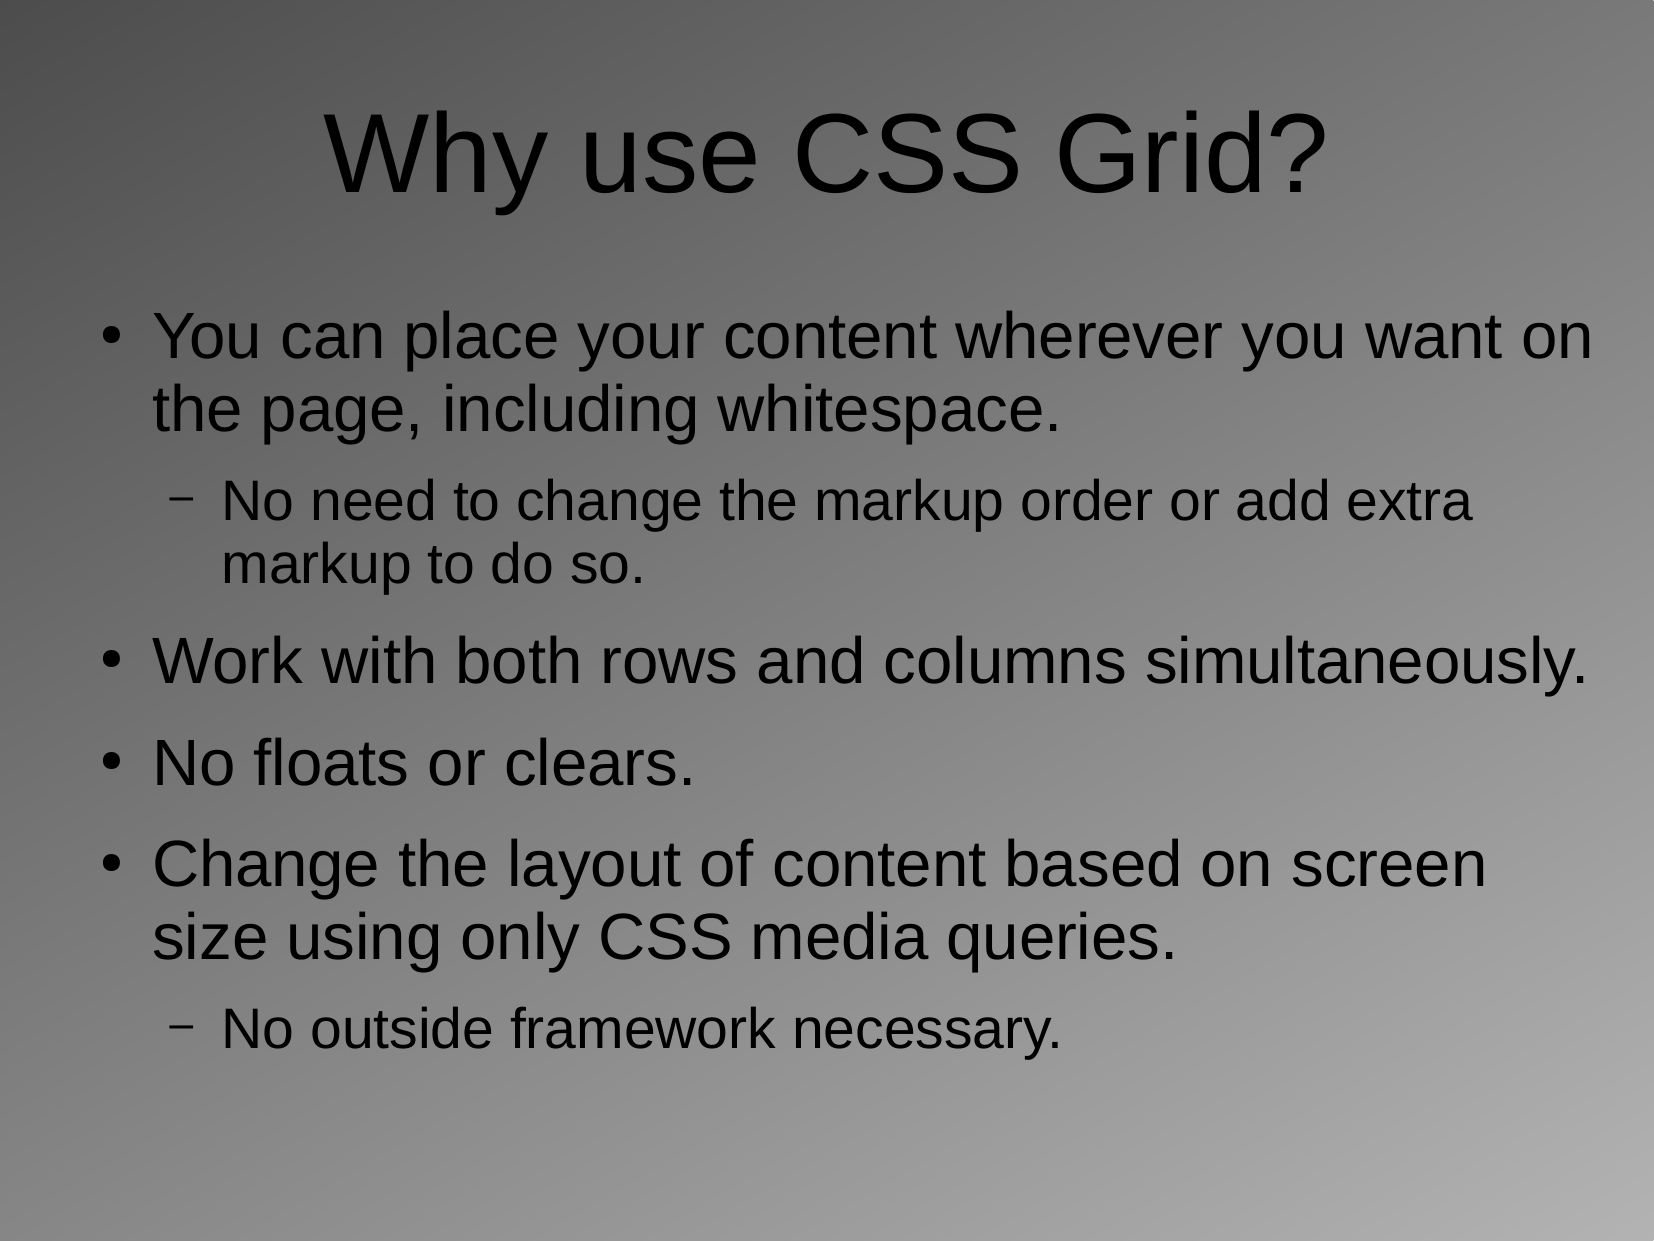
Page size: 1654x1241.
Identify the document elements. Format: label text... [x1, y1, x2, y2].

title Why use CSS Grid? [82, 49, 1571, 257]
list You can place your content wherever you want on the page, including whitespace. No need to change the markup order or add extra markup to do so. Work with both rows and columns simultaneously. No floats or clears. Change the layout of content based on screen size using only CSS media queries. No outside framework necessary. [82, 300, 1606, 1081]
